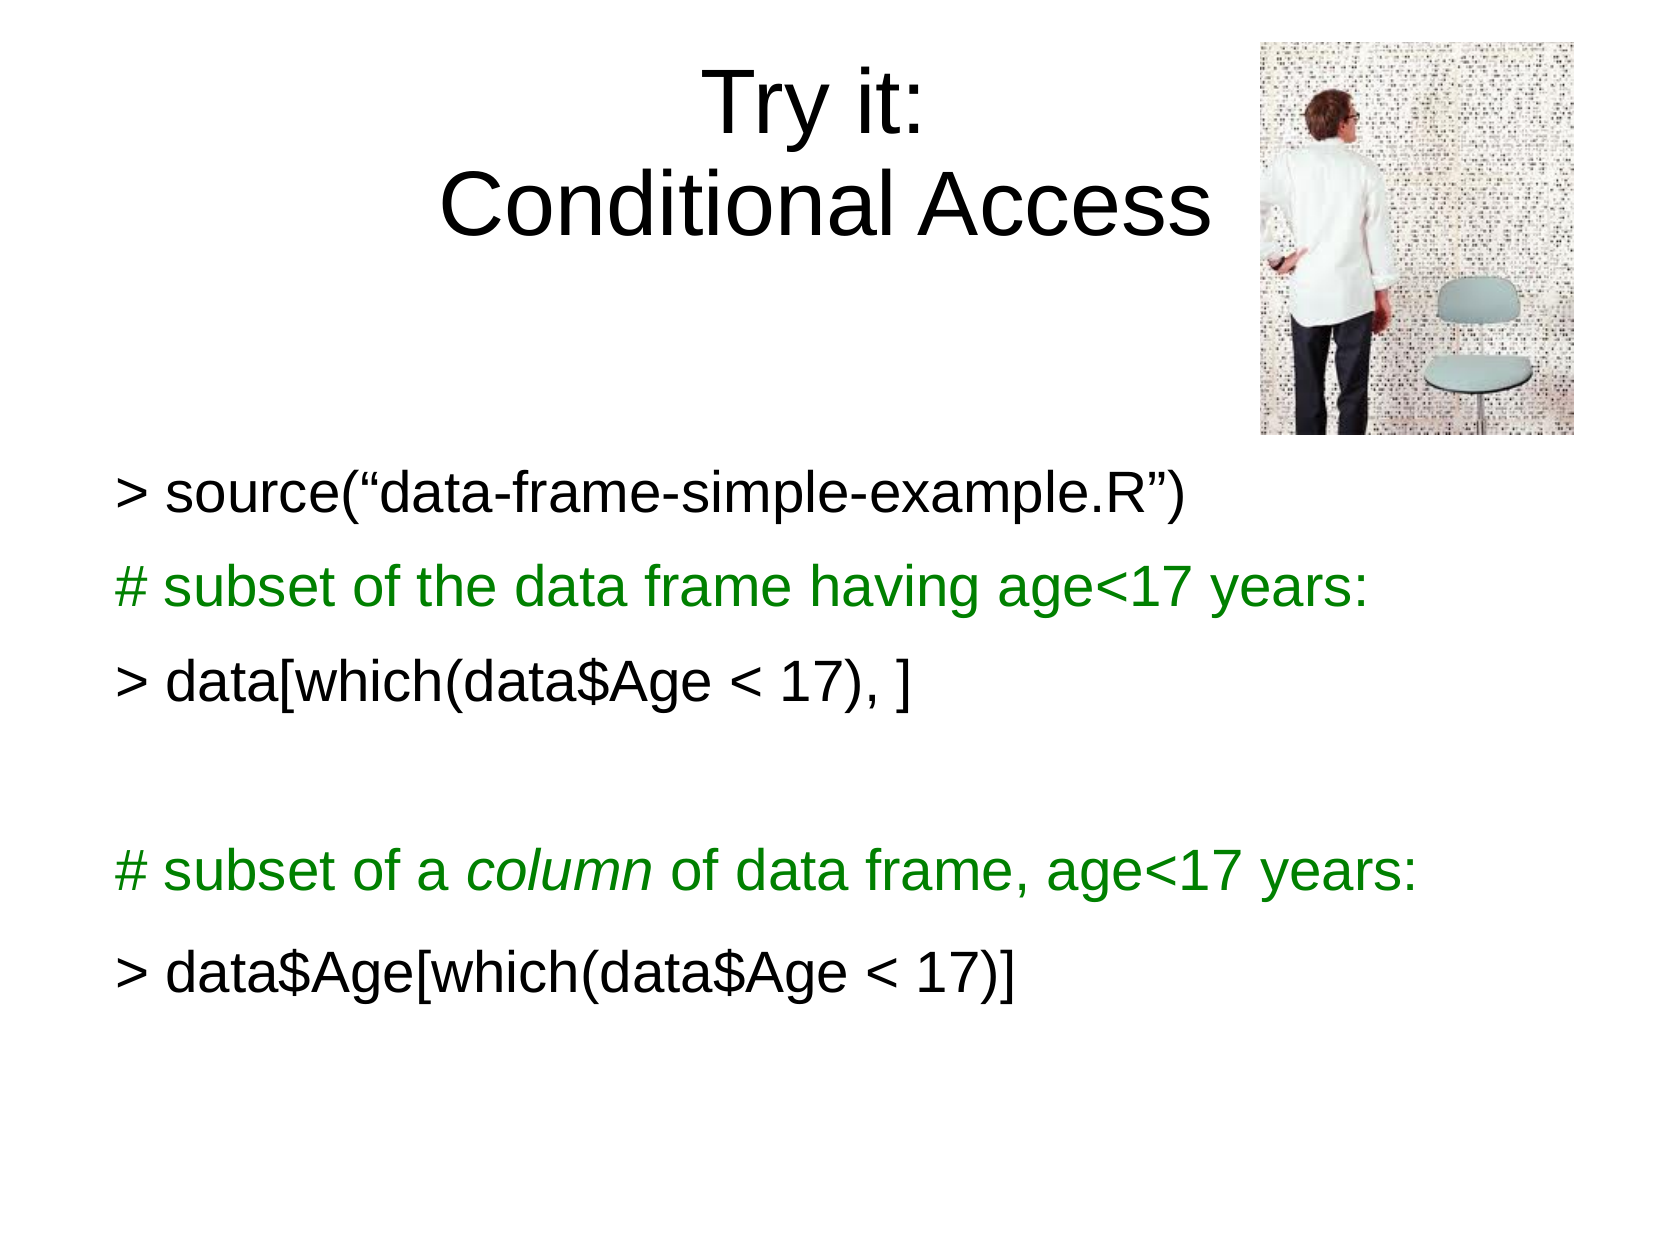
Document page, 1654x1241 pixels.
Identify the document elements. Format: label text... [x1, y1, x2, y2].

title Try it: Conditional Access [82, 49, 1260, 257]
picture [1260, 42, 1574, 436]
list > source(“data-frame-simple-example.R”) # subset of the data frame having age<17 years: > data[which(data$Age < 17), ] # subset of a column of data frame, age<17 years: > data$Age[which(data$Age < 17)] [82, 355, 1538, 1141]
